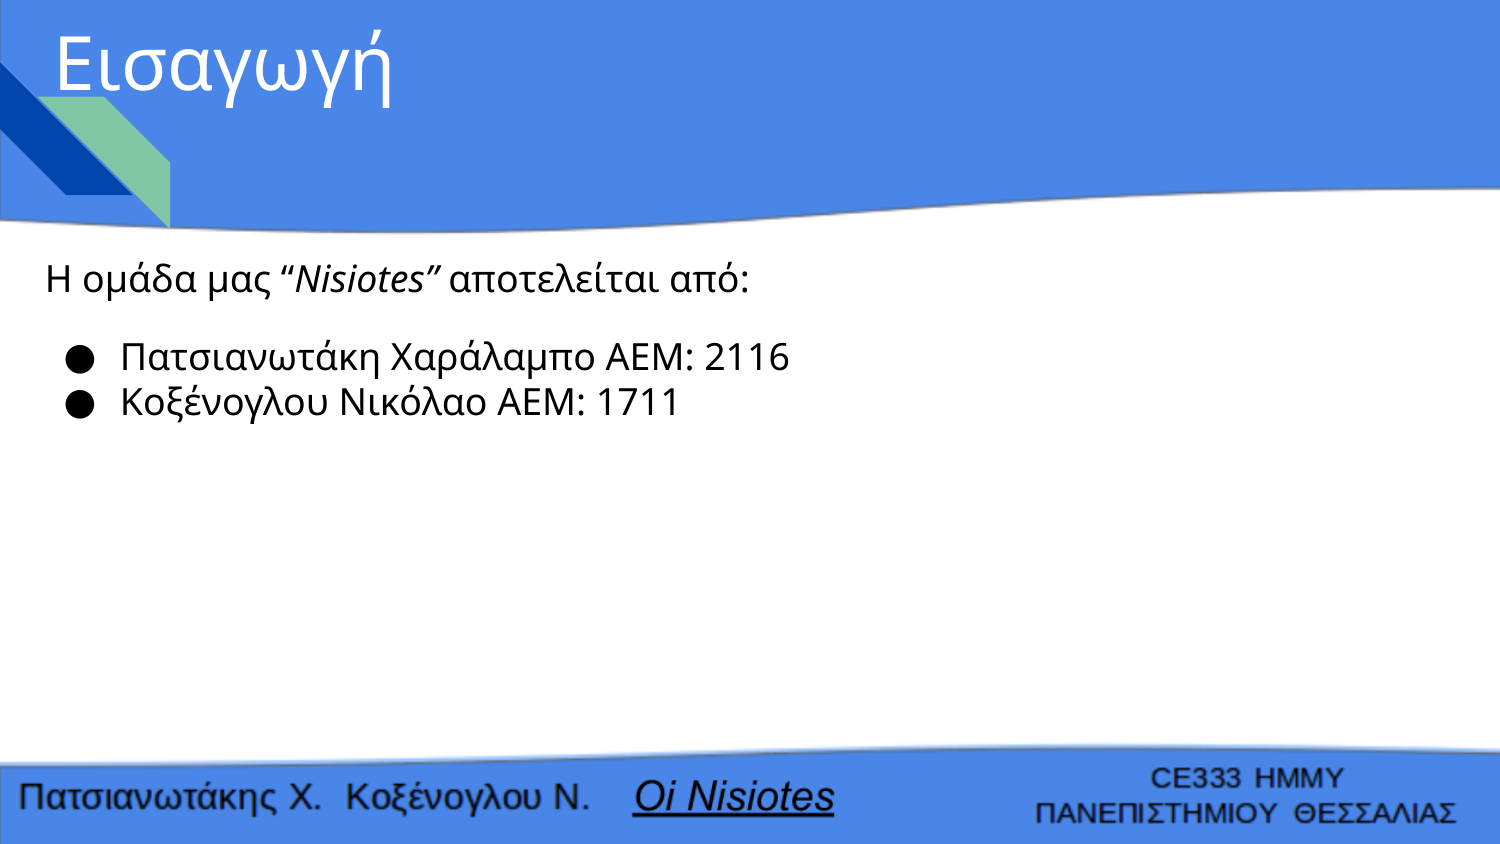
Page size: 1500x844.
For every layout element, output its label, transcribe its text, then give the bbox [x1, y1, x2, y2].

list Η ομάδα μας “Nisiotes” αποτελείται από: Πατσιανωτάκη Χαράλαμπο ΑΕΜ: 2116 Κοξένογλου Νικόλαο ΑΕΜ: 1711 [29, 239, 1428, 801]
picture [0, 0, 1500, 844]
title Εισαγωγή [38, 0, 1437, 94]
